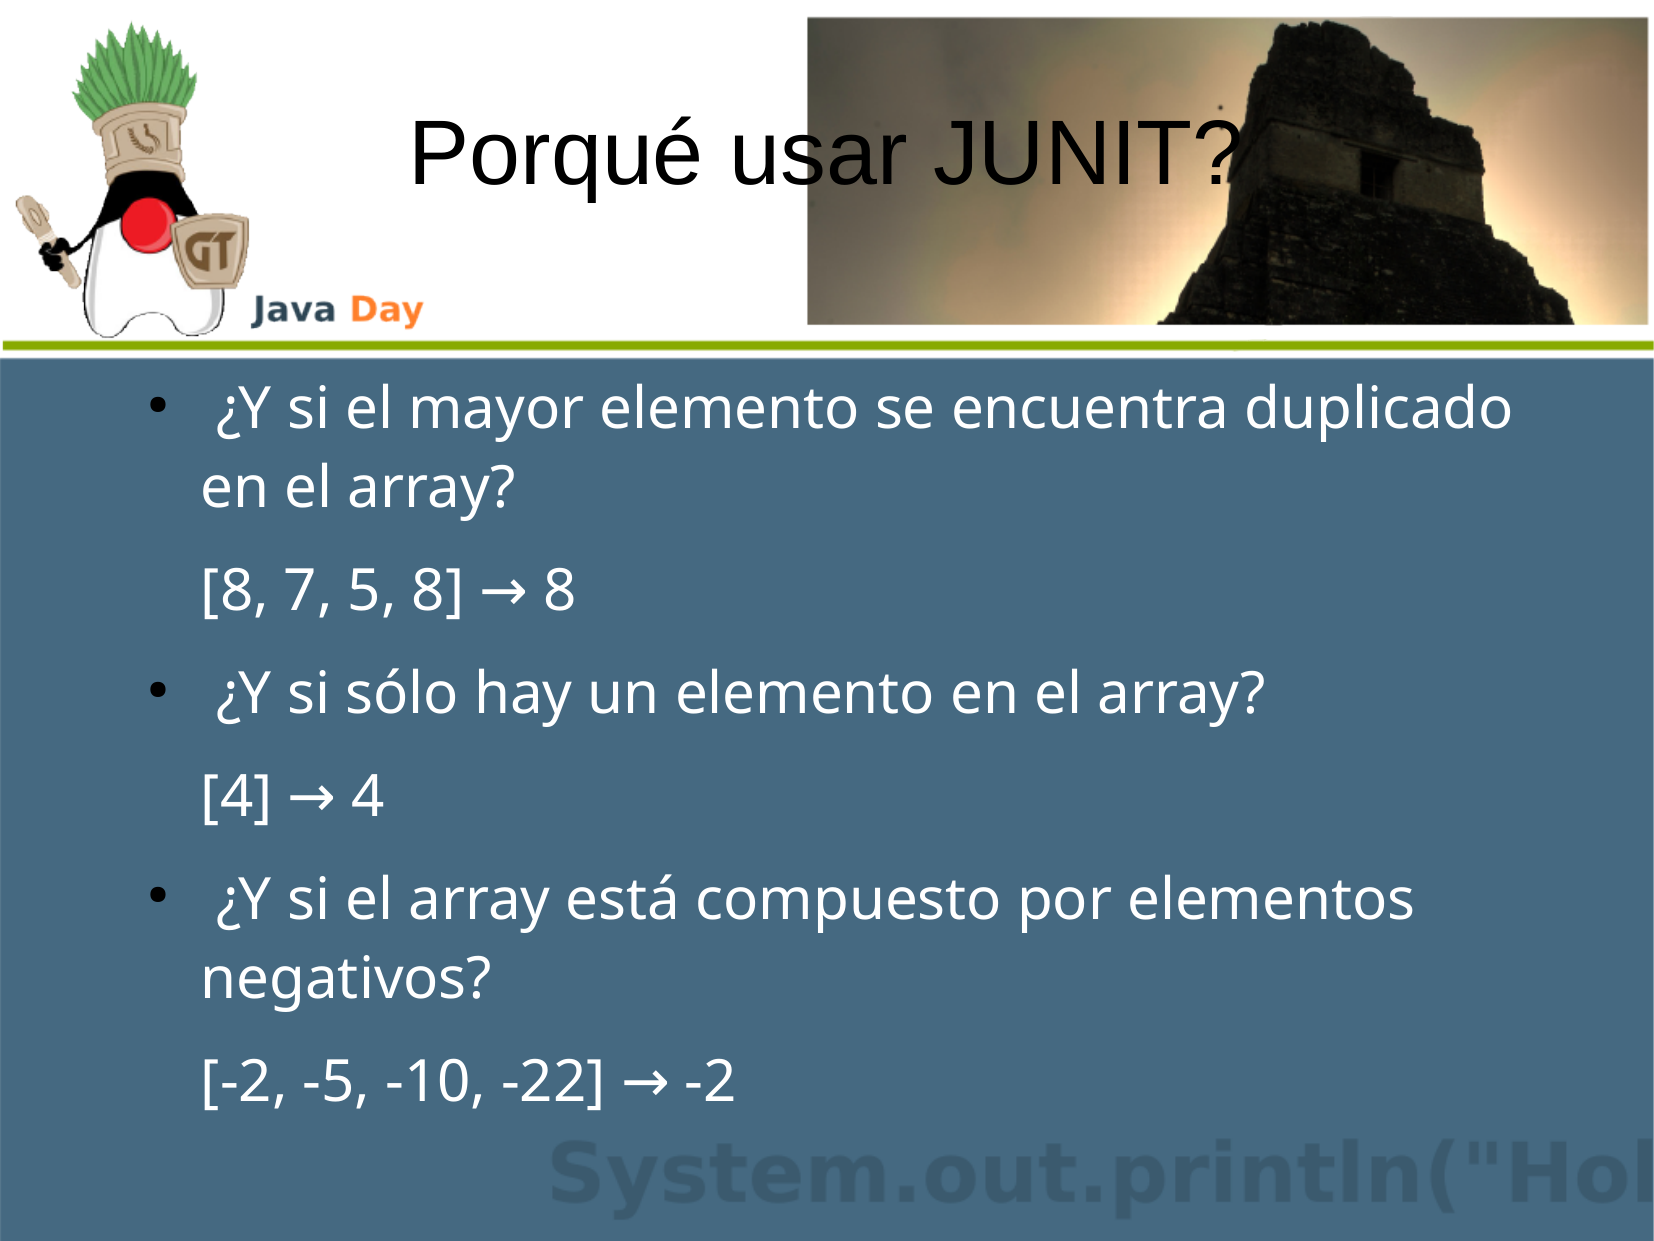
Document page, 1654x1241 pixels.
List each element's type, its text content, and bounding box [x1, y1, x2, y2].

picture [0, 0, 1654, 1241]
list ¿Y si el mayor elemento se encuentra duplicado en el array? [8, 7, 5, 8] → 8 ¿Y si sólo hay un elemento en el array? [4] → 4 ¿Y si el array está compuesto por elementos negativos? [-2, -5, -10, -22] → -2 [59, 366, 1548, 1185]
title Porqué usar JUNIT? [82, 49, 1571, 257]
